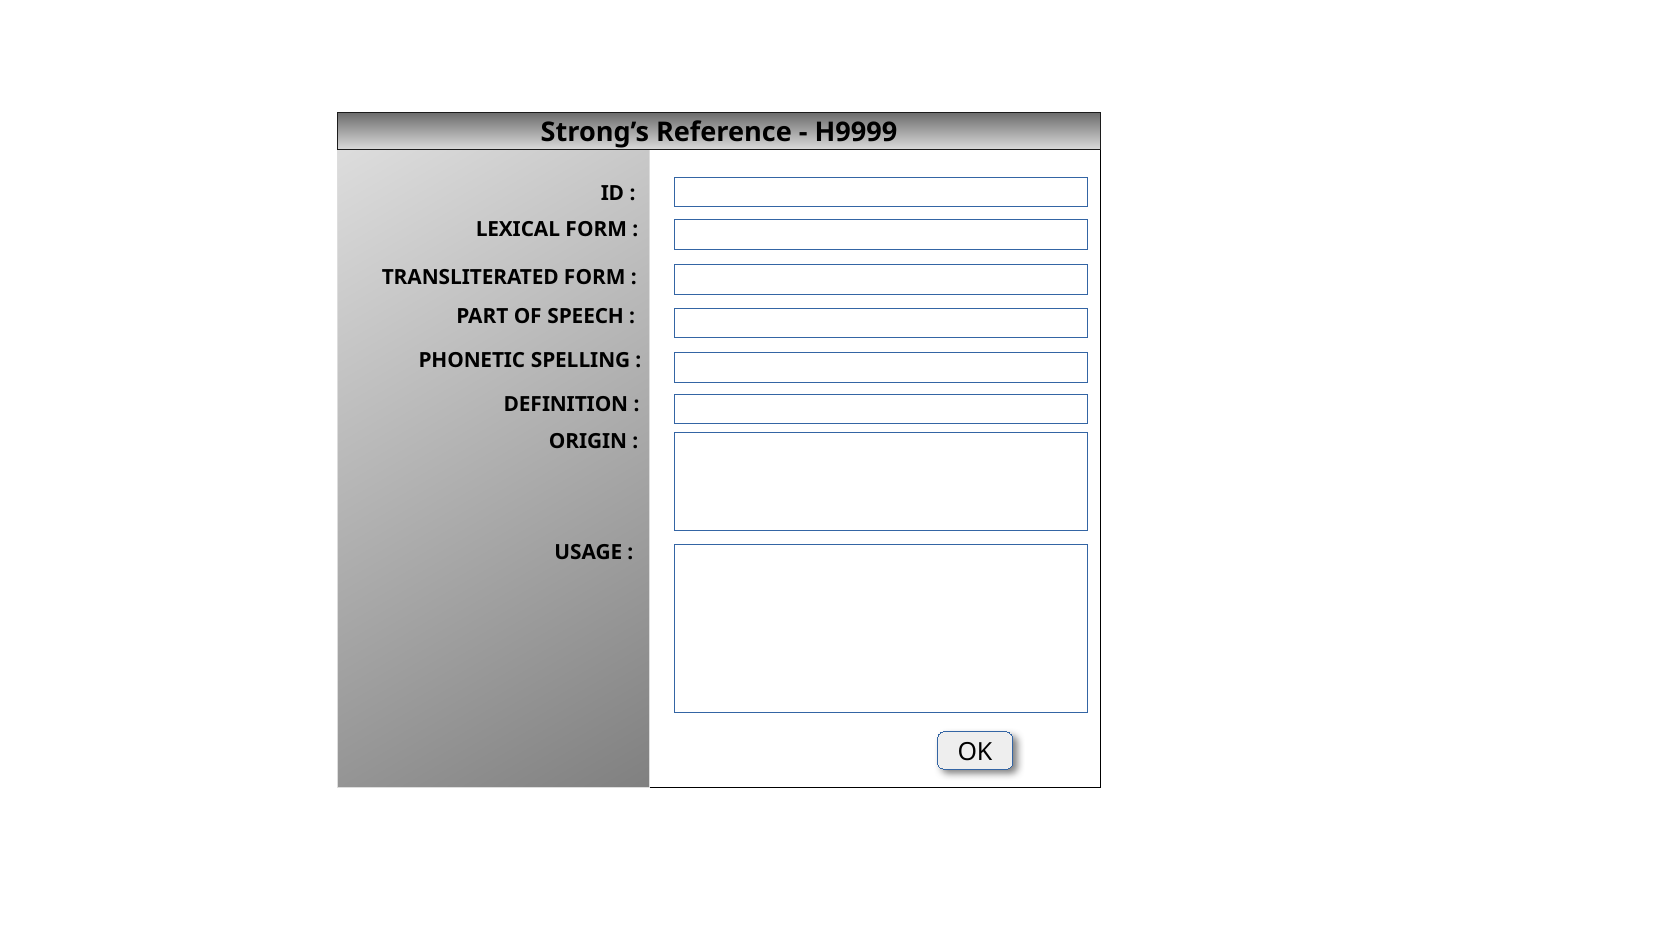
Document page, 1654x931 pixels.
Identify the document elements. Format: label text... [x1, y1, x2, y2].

text_box USAGE : [539, 530, 648, 573]
text_box PHONETIC SPELLING : [403, 337, 649, 381]
text_box PART OF SPEECH : [441, 293, 648, 337]
text_box ID : [586, 170, 649, 214]
text_box LEXICAL FORM : [461, 207, 648, 250]
text_box Strong’s Reference - H9999 [337, 112, 1101, 150]
text_box TRANSLITERATED FORM : [367, 254, 648, 298]
text_box [337, 150, 1101, 788]
text_box OK [937, 731, 1013, 770]
text_box DEFINITION : [489, 382, 648, 425]
text_box ORIGIN : [534, 418, 649, 462]
